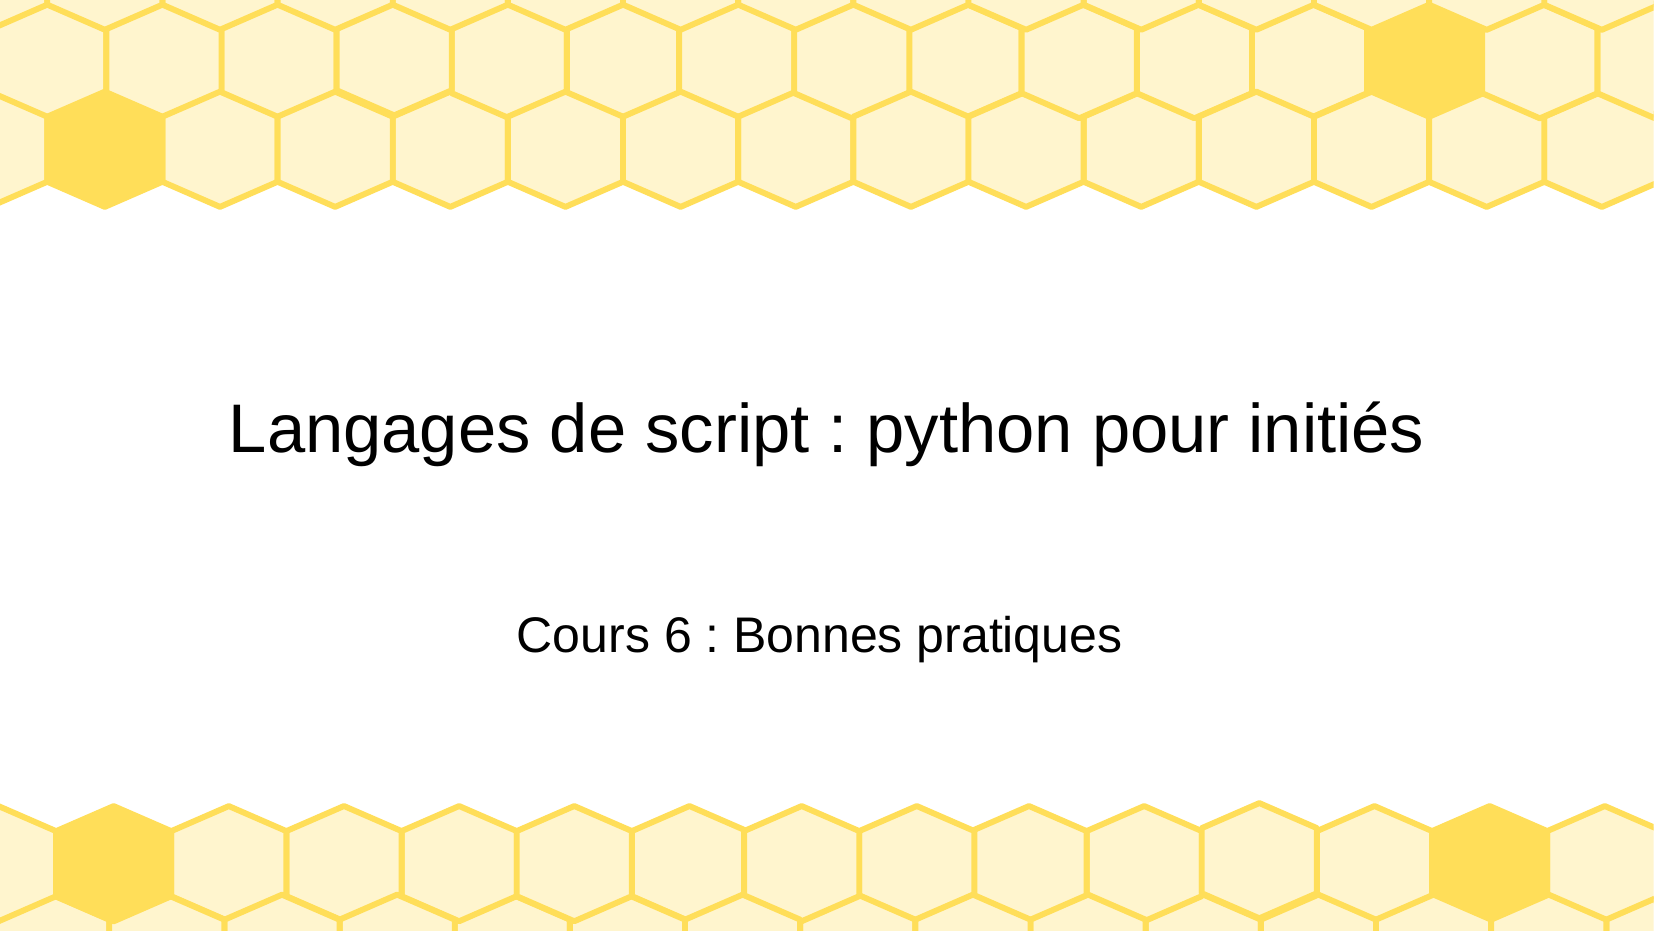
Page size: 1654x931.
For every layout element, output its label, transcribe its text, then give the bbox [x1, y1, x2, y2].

title Langages de script : python pour initiés [88, 324, 1565, 532]
subtitle Cours 6 : Bonnes pratiques [88, 561, 1565, 709]
